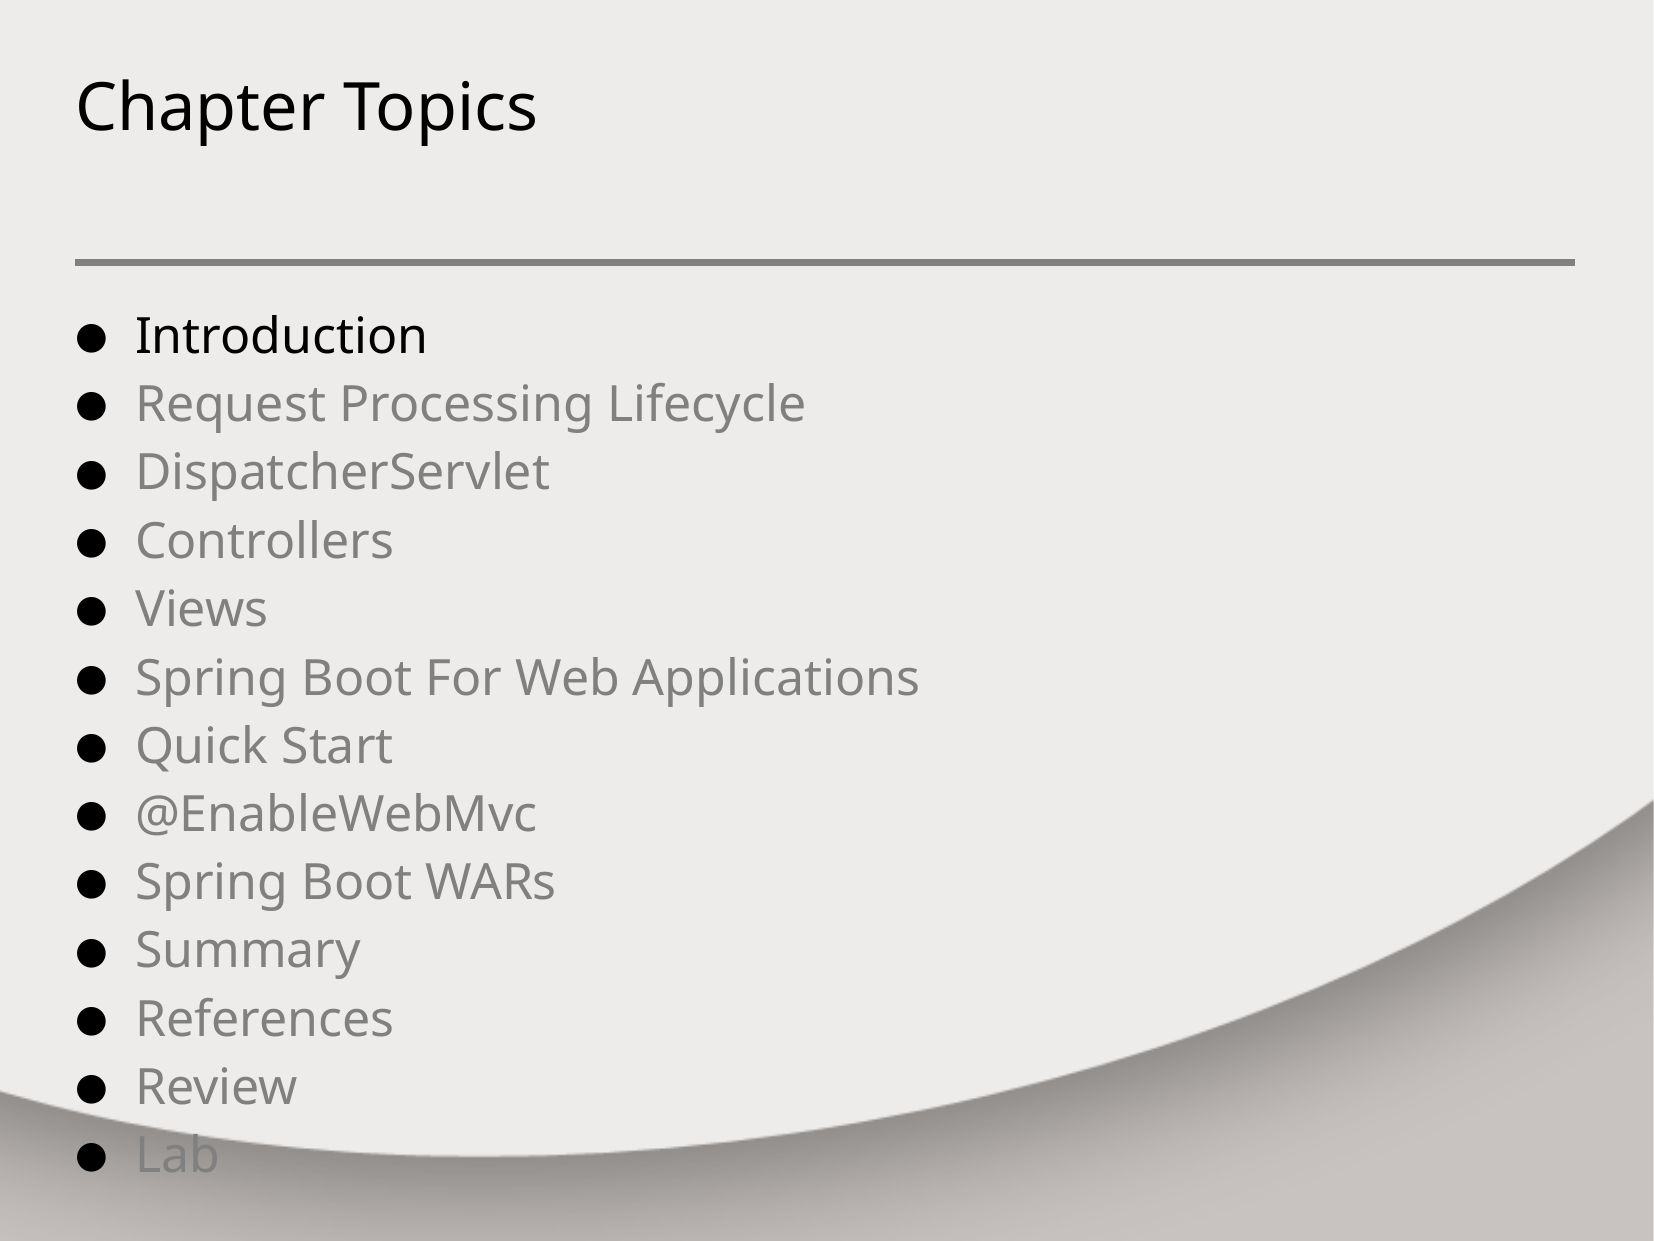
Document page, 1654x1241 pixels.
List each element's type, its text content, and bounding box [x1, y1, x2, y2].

list Introduction Request Processing Lifecycle DispatcherServlet Controllers Views Spring Boot For Web Applications Quick Start @EnableWebMvc Spring Boot WARs Summary References Review Lab [75, 300, 1576, 1163]
title Chapter Topics [75, 75, 1576, 226]
picture [0, 0, 1654, 1241]
